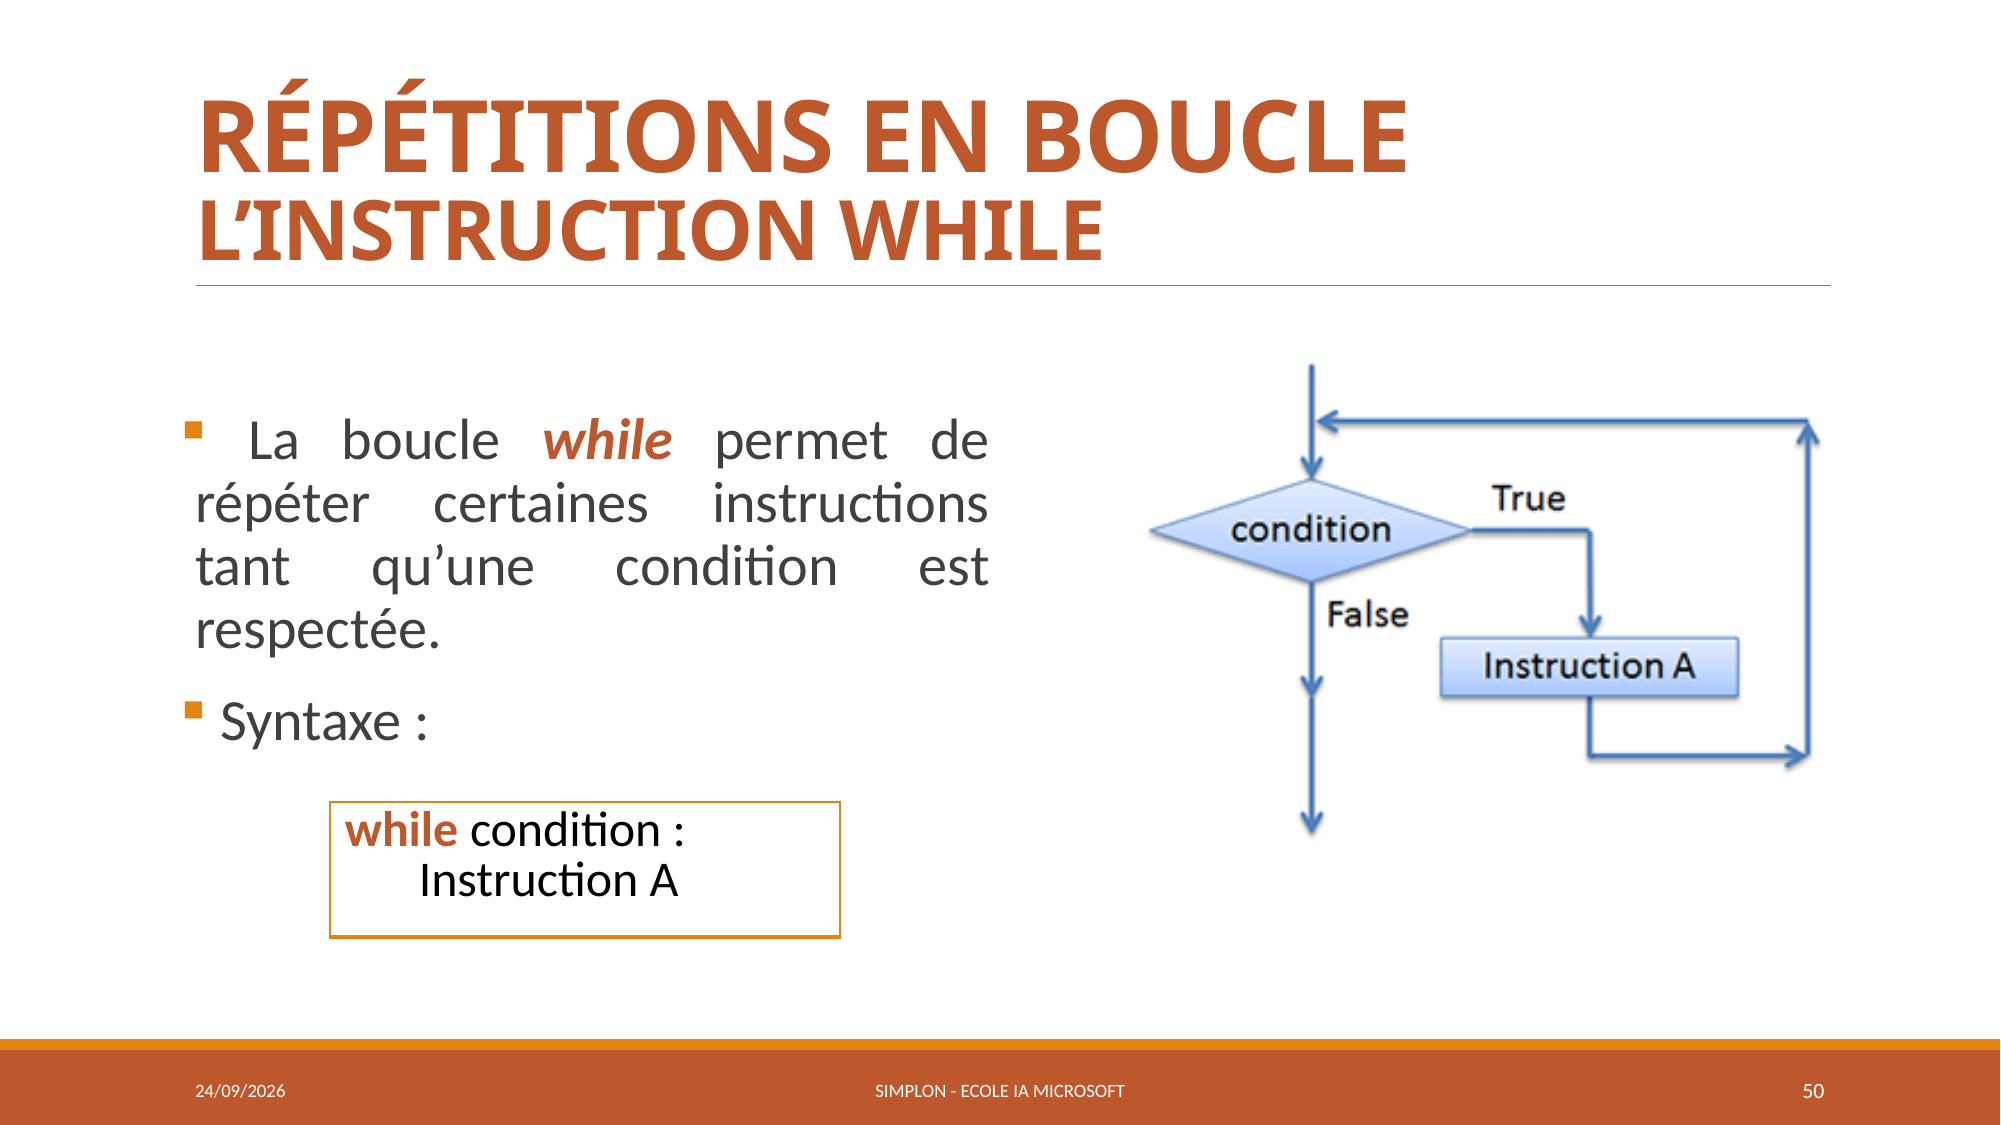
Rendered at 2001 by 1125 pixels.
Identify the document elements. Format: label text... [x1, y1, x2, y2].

table_header while condition : Instruction A [331, 803, 839, 935]
picture [1141, 361, 1840, 870]
slide_number <numéro> [1624, 1059, 1840, 1120]
footer Simplon - Ecole IA Microsoft [604, 1059, 1396, 1120]
title RÉPÉTITIONS EN BOUCLE L’INSTRUCTION WHILE [180, 47, 1830, 285]
list La boucle while permet de répéter certaines instructions tant qu’une condition est respectée. Syntaxe : [180, 302, 990, 963]
slide_number 16/01/2020 [180, 1059, 586, 1120]
